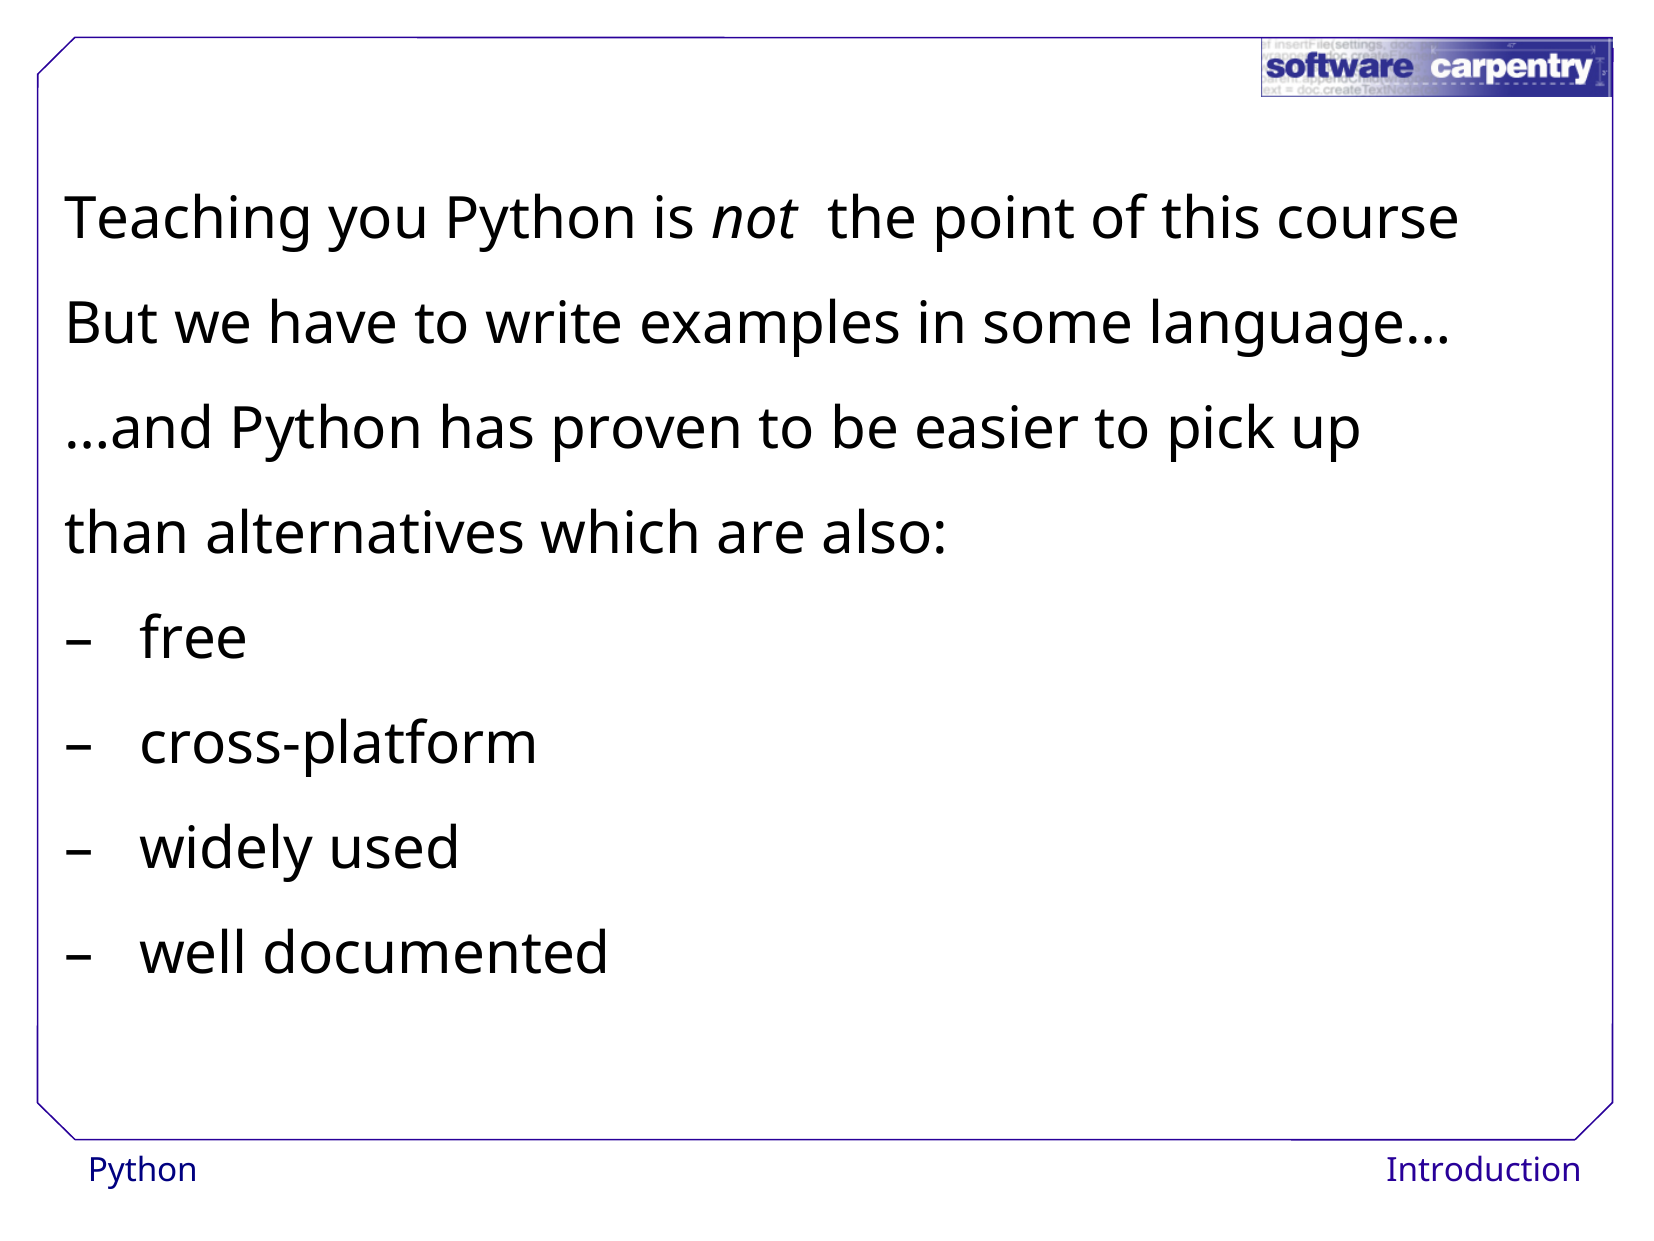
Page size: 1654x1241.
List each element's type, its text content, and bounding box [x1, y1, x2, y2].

picture [1261, 39, 1613, 97]
text_box Teaching you Python is not the point of this course But we have to write examples in some language… …and Python has proven to be easier to pick up than alternatives which are also: – free – cross-platform – widely used – well documented [49, 137, 1626, 993]
